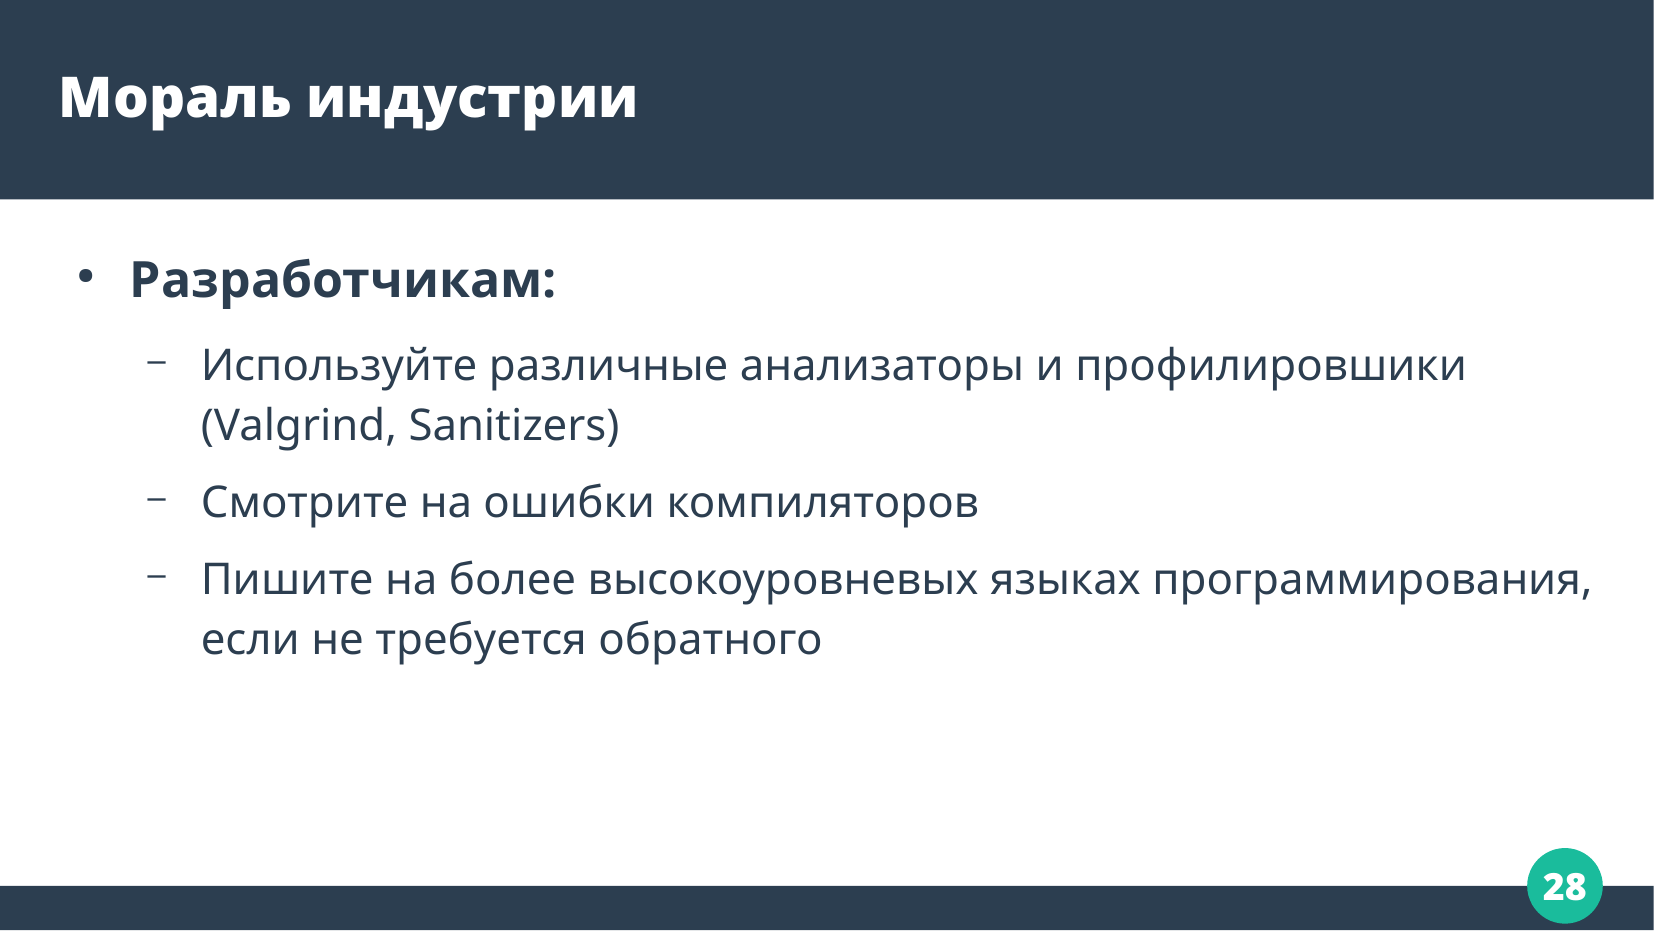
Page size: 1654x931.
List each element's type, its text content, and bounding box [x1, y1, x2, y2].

title Мораль индустрии [59, 37, 1595, 155]
list Разработчикам: Используйте различные анализаторы и профилировшики (Valgrind, Sanitizers) Смотрите на ошибки компиляторов Пишите на более высокоуровневых языках программирования, если не требуется обратного [59, 243, 1595, 864]
